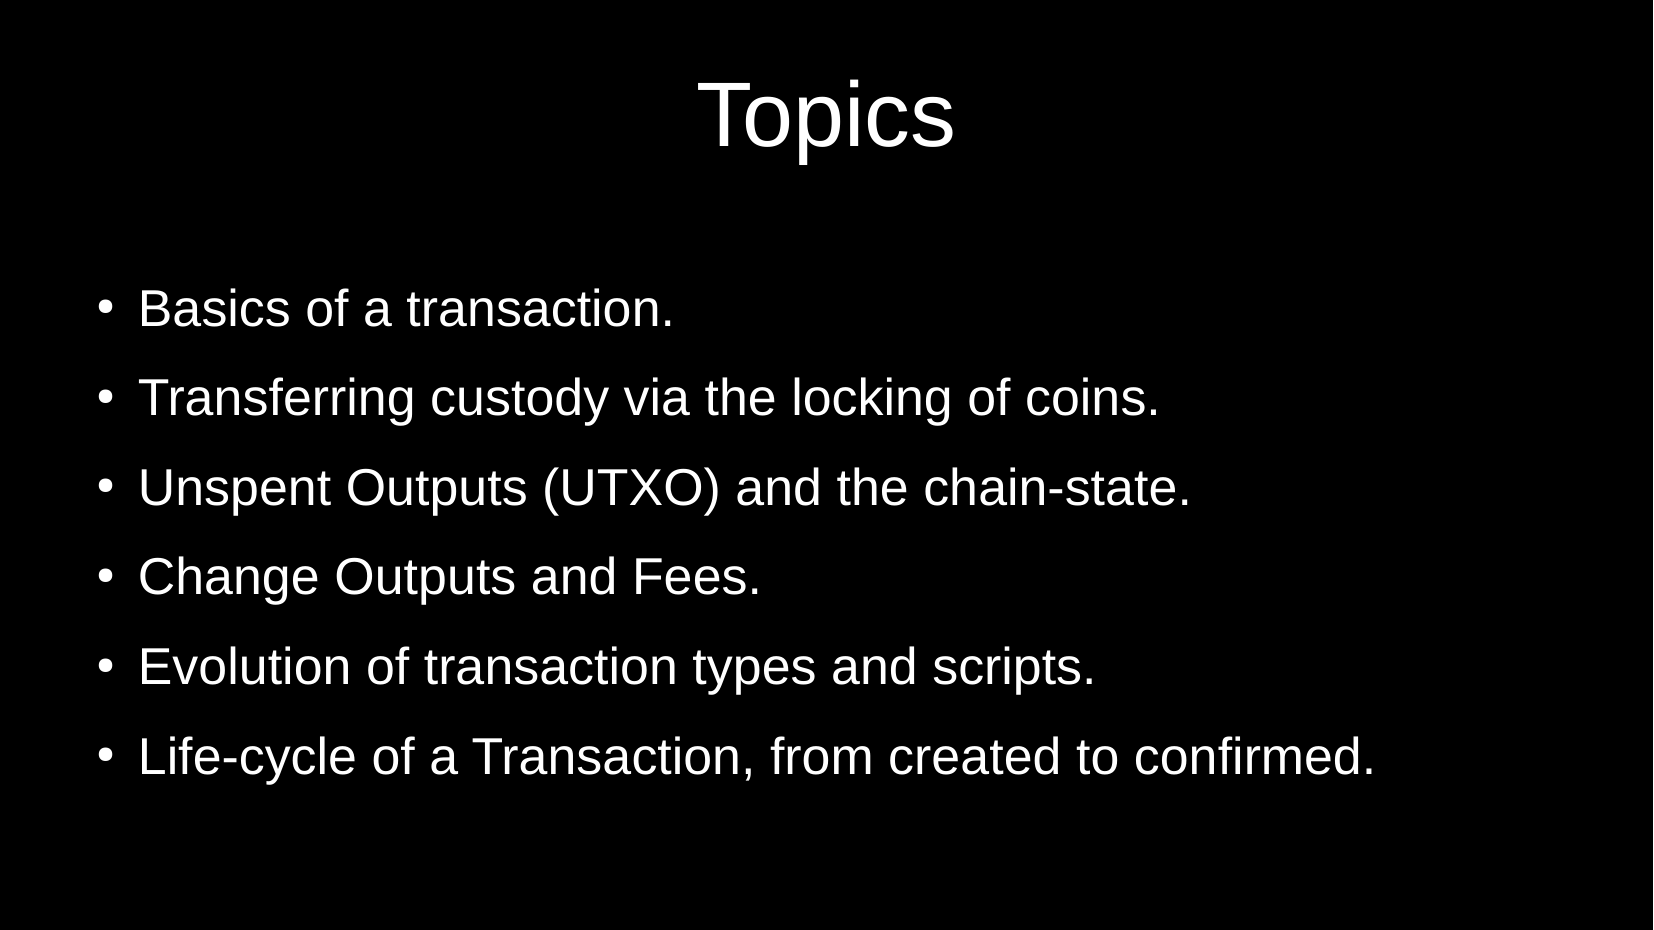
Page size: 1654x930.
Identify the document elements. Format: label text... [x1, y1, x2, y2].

list Basics of a transaction. Transferring custody via the locking of coins. Unspent Outputs (UTXO) and the chain-state. Change Outputs and Fees. Evolution of transaction types and scripts. Life-cycle of a Transaction, from created to confirmed. [82, 189, 1571, 790]
title Topics [82, 37, 1571, 189]
